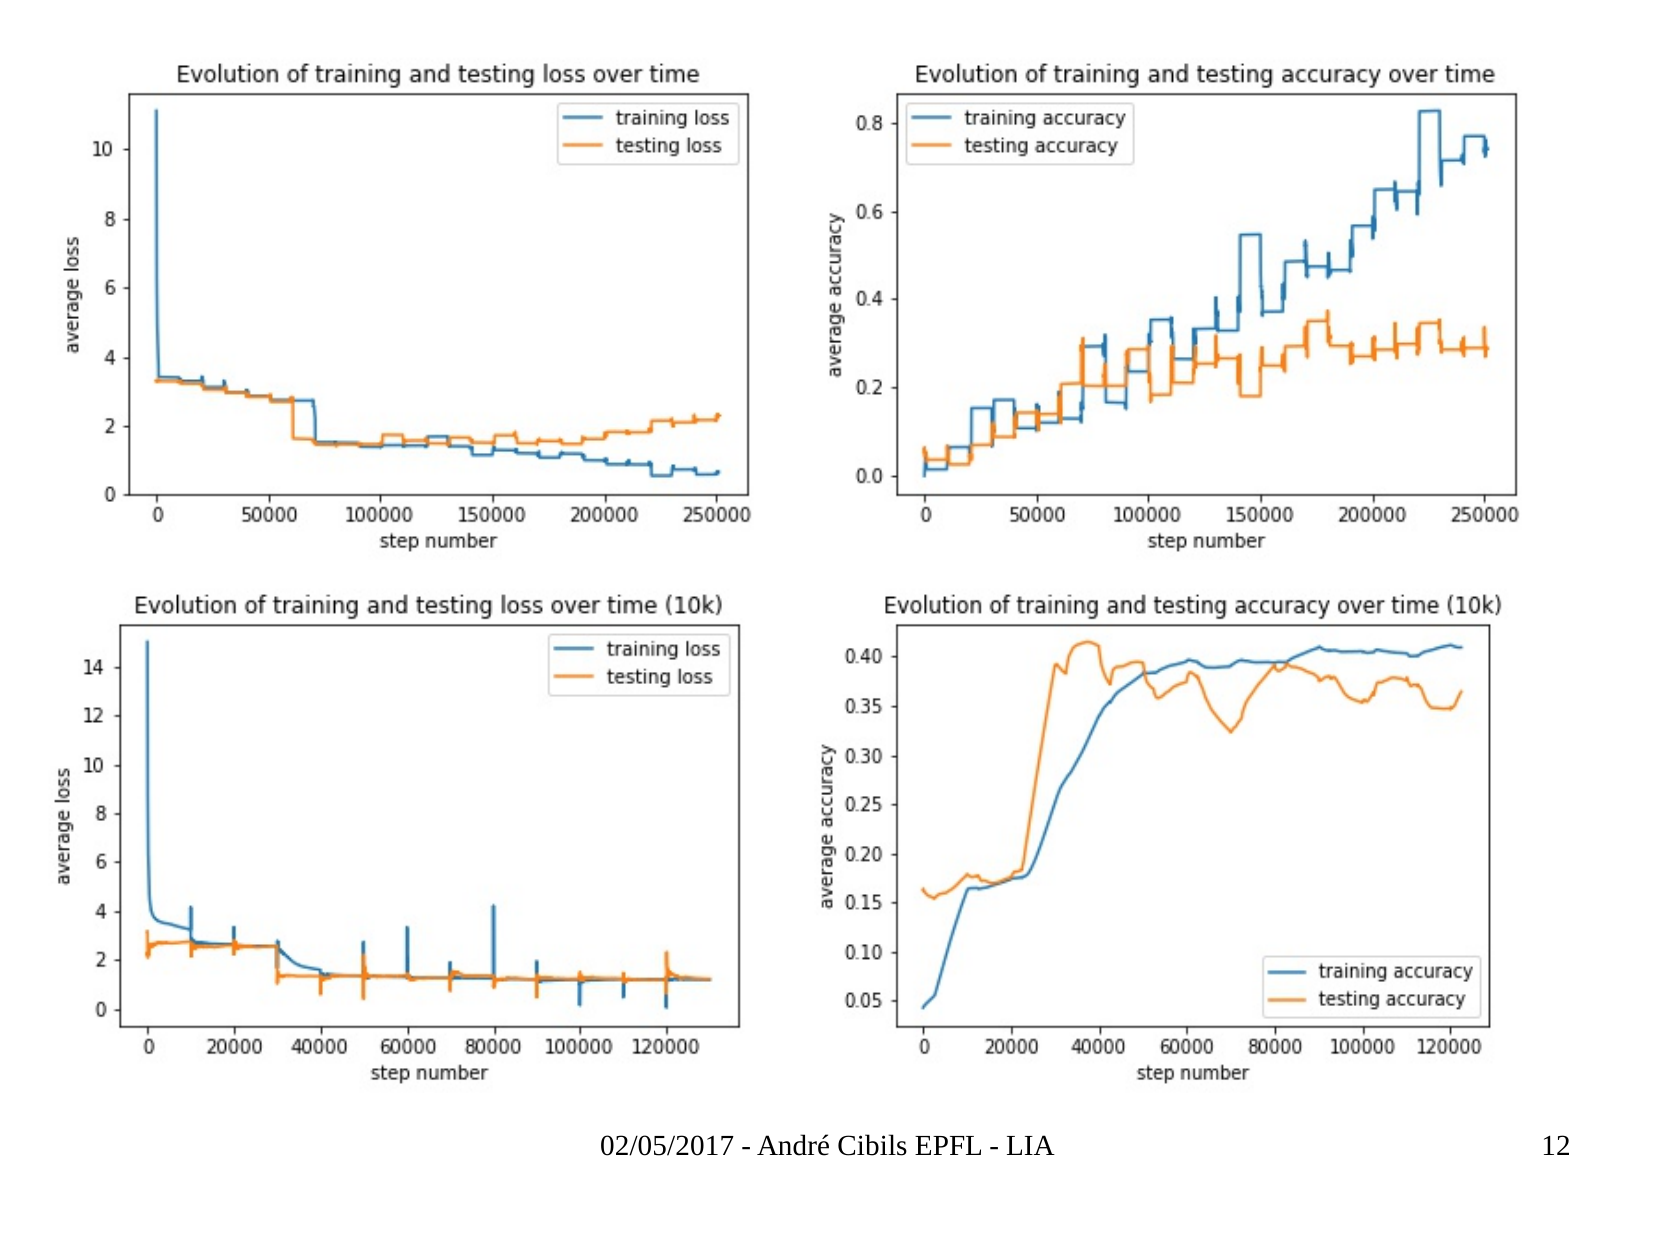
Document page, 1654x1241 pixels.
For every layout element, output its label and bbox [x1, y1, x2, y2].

picture [20, 29, 1595, 1093]
